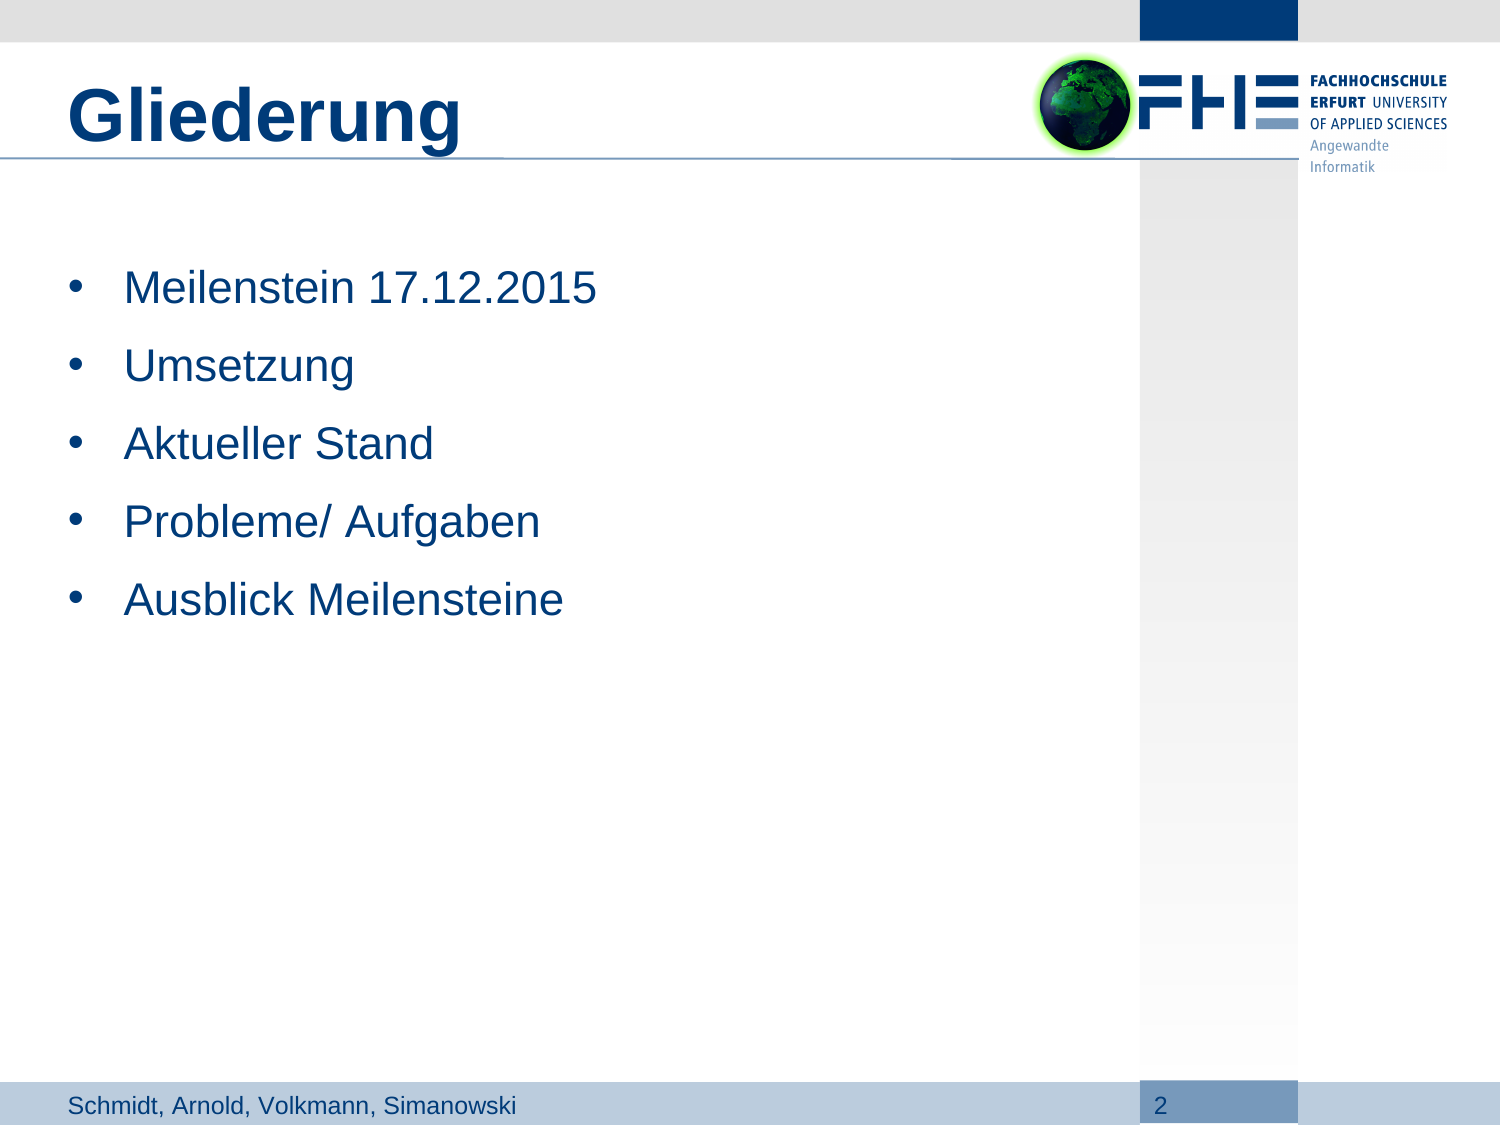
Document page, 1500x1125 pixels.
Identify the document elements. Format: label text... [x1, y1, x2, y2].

title Gliederung [53, 58, 1140, 142]
picture [1030, 75, 1447, 172]
picture [1030, 50, 1140, 58]
list Meilenstein 17.12.2015 Umsetzung Aktueller Stand Probleme/ Aufgaben Ausblick Meilensteine [53, 172, 1500, 1083]
